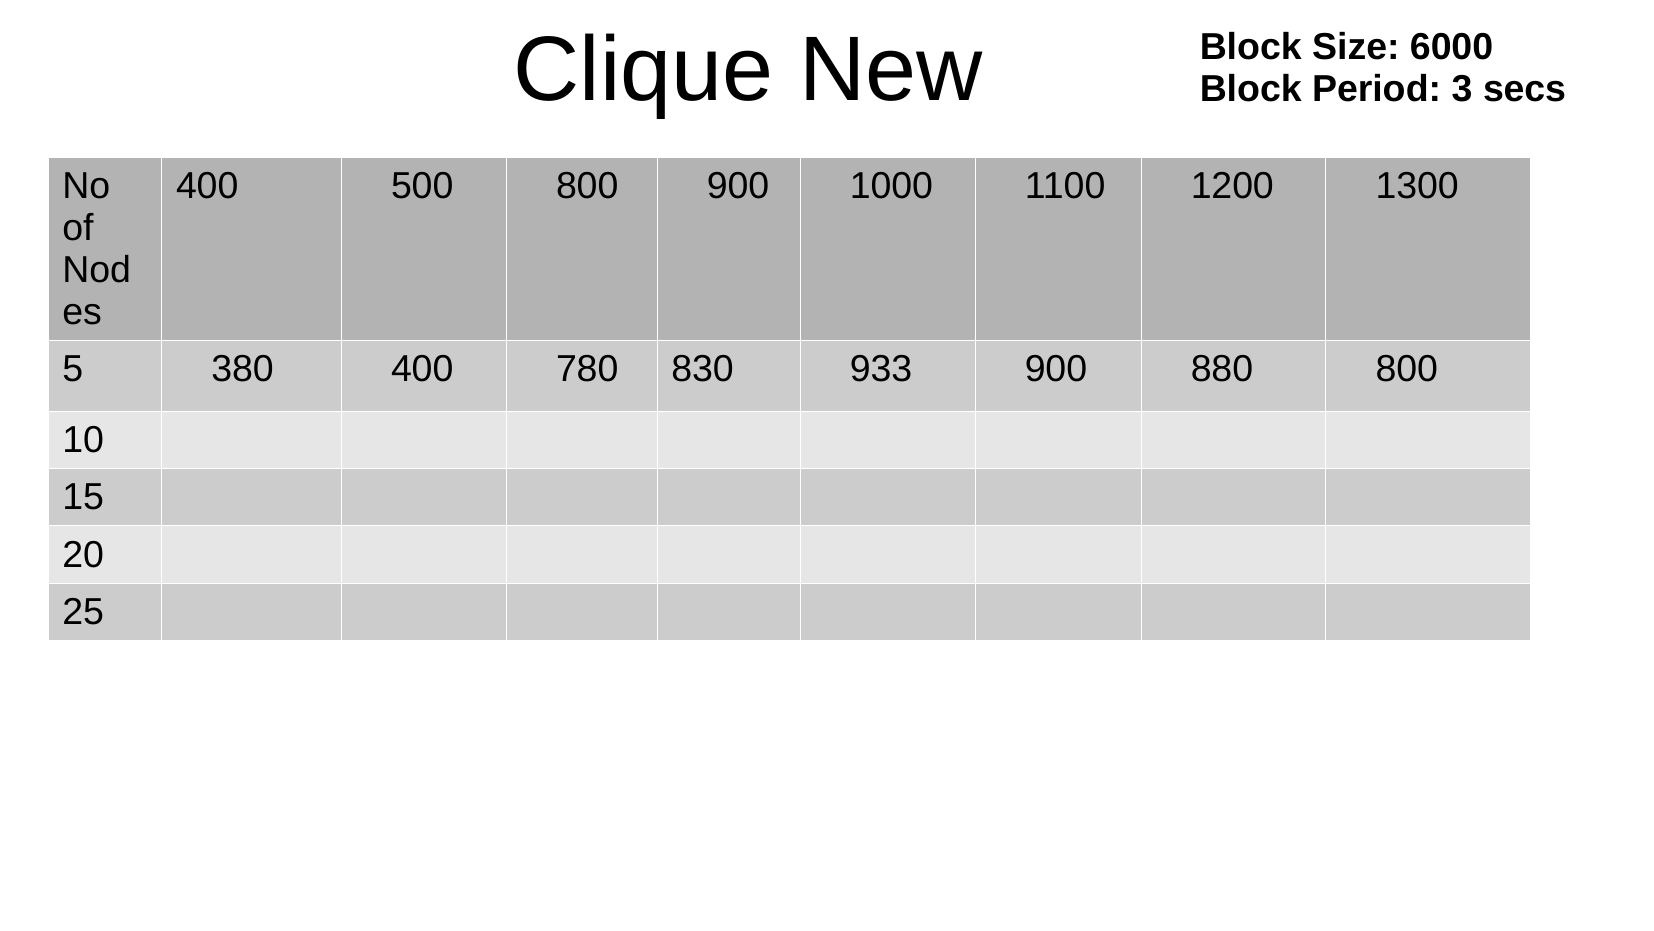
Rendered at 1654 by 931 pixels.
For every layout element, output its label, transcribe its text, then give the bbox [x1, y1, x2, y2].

table_header 900 [658, 158, 800, 340]
table_cell [976, 584, 1141, 640]
table_cell 380 [162, 341, 341, 411]
table_cell [658, 412, 800, 468]
table_cell 25 [49, 584, 161, 640]
table_header 1300 [1326, 160, 1530, 340]
table_cell [1326, 412, 1530, 468]
table_cell [507, 526, 657, 583]
table_cell [1142, 469, 1325, 525]
table_cell 15 [49, 469, 161, 525]
table_cell [801, 584, 975, 640]
table_cell 900 [976, 341, 1141, 411]
table_cell [162, 526, 341, 583]
table_header 800 [507, 158, 657, 340]
table_header 1000 [801, 158, 975, 340]
table_cell [1326, 469, 1530, 525]
text_box Block Size: 6000 Block Period: 3 secs [1185, 18, 1621, 160]
title Clique New [255, 17, 1268, 121]
table_header 500 [342, 158, 506, 340]
table_cell 780 [507, 341, 657, 411]
table_cell [1142, 526, 1325, 583]
table_cell [162, 584, 341, 640]
table_cell 830 [658, 341, 800, 411]
table_cell [162, 412, 341, 468]
table_cell [1142, 412, 1325, 468]
table_cell [507, 469, 657, 525]
table_cell [801, 469, 975, 525]
table_cell [1326, 526, 1530, 583]
table_cell 5 [49, 341, 161, 411]
table_cell [342, 584, 506, 640]
table_cell [976, 469, 1141, 525]
table_cell [976, 412, 1141, 468]
table_cell [976, 526, 1141, 583]
table_cell 933 [801, 341, 975, 411]
table_cell [801, 526, 975, 583]
table_cell [342, 469, 506, 525]
table_cell [658, 469, 800, 525]
table_cell [1326, 584, 1530, 640]
table_cell [801, 412, 975, 468]
table_cell 800 [1326, 341, 1530, 411]
table_cell 400 [342, 341, 506, 411]
table_cell 880 [1142, 341, 1325, 411]
table_cell [507, 412, 657, 468]
table_cell [1142, 584, 1325, 640]
table_cell [342, 412, 506, 468]
table_header 400 [162, 158, 341, 340]
table_cell [658, 526, 800, 583]
table_header 1200 [1142, 158, 1325, 340]
table_cell [162, 469, 341, 525]
table_cell [658, 584, 800, 640]
table_cell [507, 584, 657, 640]
table_cell 20 [49, 526, 161, 583]
table_header 1100 [976, 158, 1141, 340]
table_cell [342, 526, 506, 583]
table_cell 10 [49, 412, 161, 468]
table_header No of Nodes [49, 158, 161, 340]
